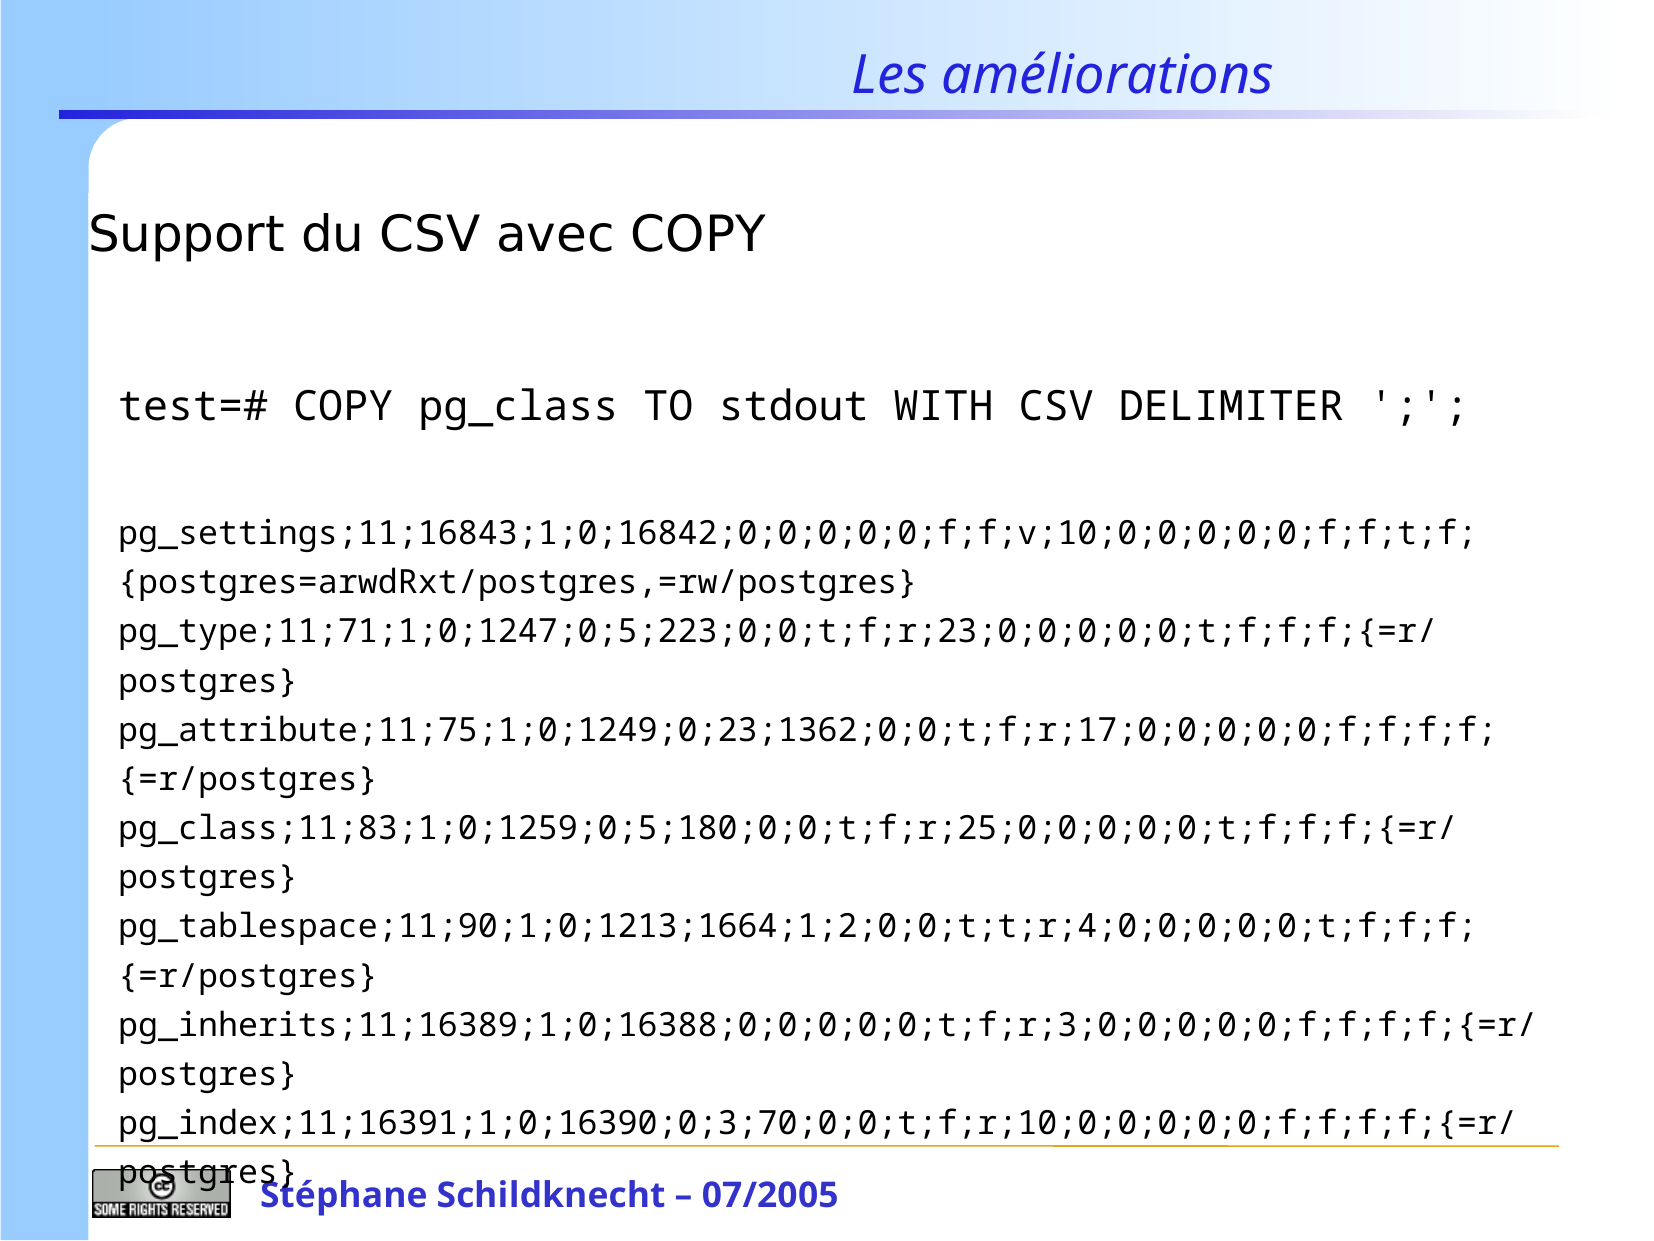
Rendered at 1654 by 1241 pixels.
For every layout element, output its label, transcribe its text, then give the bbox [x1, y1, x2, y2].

title Les améliorations [472, 0, 1654, 148]
picture [143, 1169, 153, 1181]
picture [124, 1169, 133, 1181]
picture [203, 1169, 213, 1181]
picture [92, 1169, 231, 1218]
text_box test=# COPY pg_class TO stdout WITH CSV DELIMITER ';'; pg_settings;11;16843;1;0;16842;0;0;0;0;0;f;f;v;10;0;0;0;0;0;f;f;t;f;{postgres=arwdRxt/postgres,=rw/postgres} pg_type;11;71;1;0;1247;0;5;223;0;0;t;f;r;23;0;0;0;0;0;t;f;f;f;{=r/postgres} pg_attribute;11;75;1;0;1249;0;23;1362;0;0;t;f;r;17;0;0;0;0;0;f;f;f;f;{=r/postgres} pg_class;11;83;1;0;1259;0;5;180;0;0;t;f;r;25;0;0;0;0;0;t;f;f;f;{=r/postgres} pg_tablespace;11;90;1;0;1213;1664;1;2;0;0;t;t;r;4;0;0;0;0;0;t;f;f;f;{=r/postgres} pg_inherits;11;16389;1;0;16388;0;0;0;0;0;t;f;r;3;0;0;0;0;0;f;f;f;f;{=r/postgres} pg_index;11;16391;1;0;16390;0;3;70;0;0;t;f;r;10;0;0;0;0;0;f;f;f;f;{=r/postgres} [118, 372, 1565, 1088]
list Support du CSV avec COPY [88, 175, 1547, 1064]
